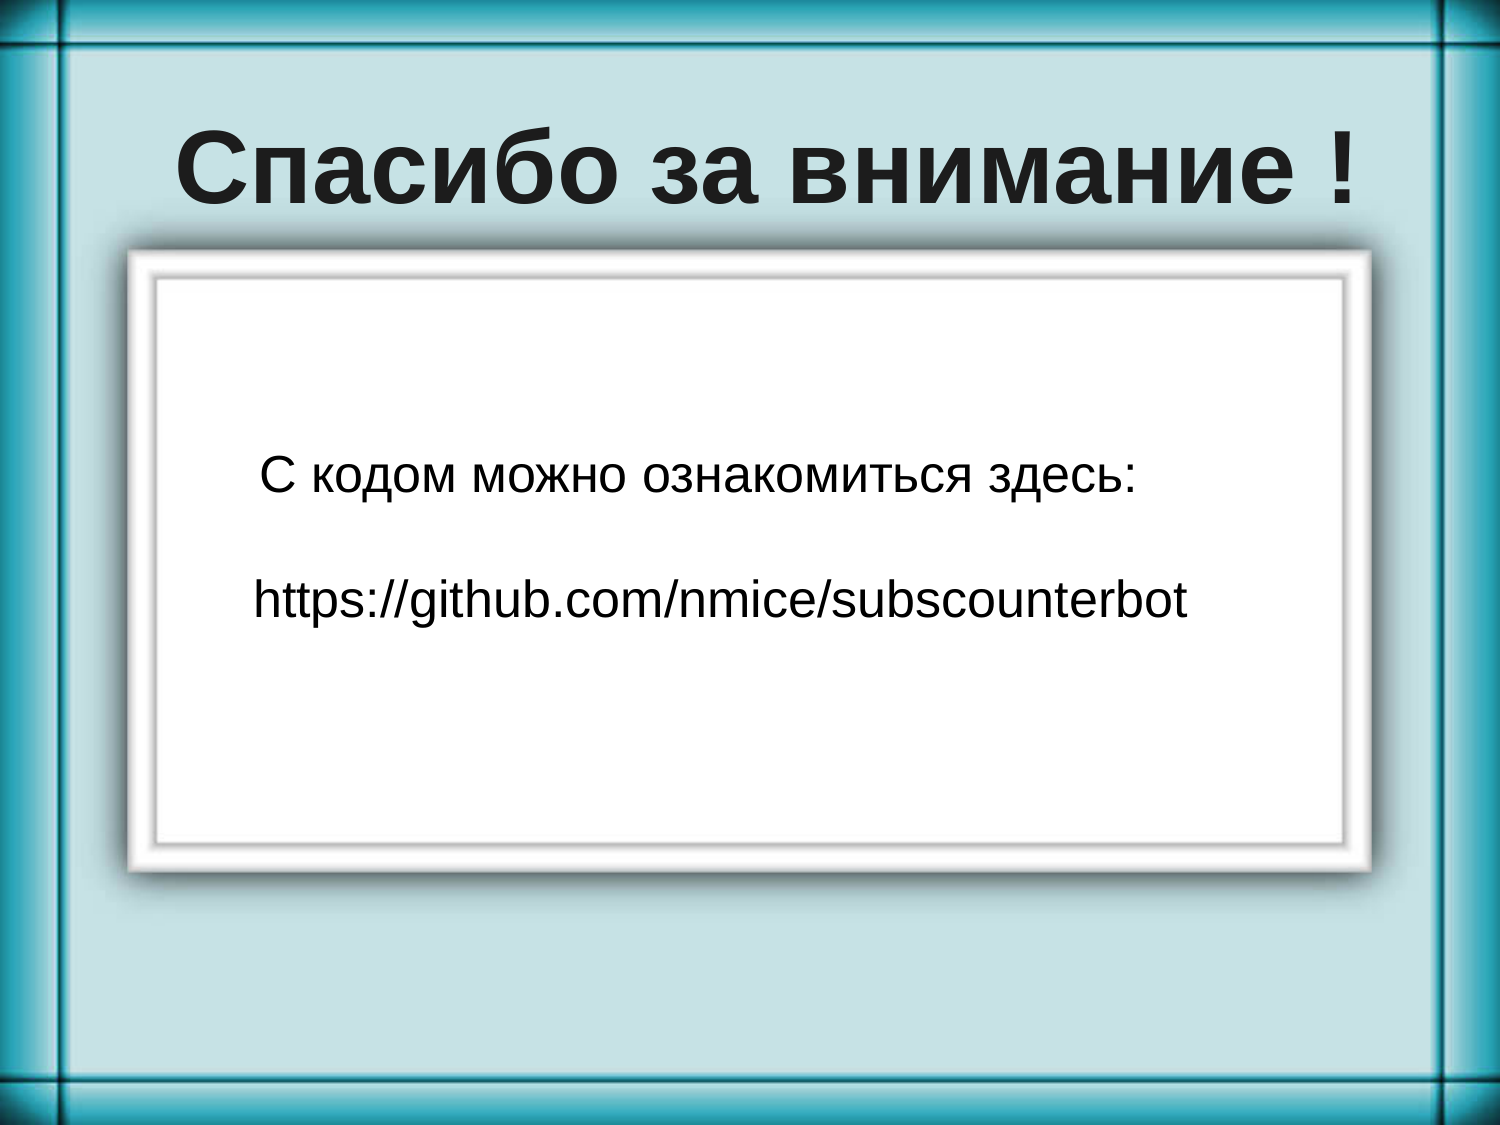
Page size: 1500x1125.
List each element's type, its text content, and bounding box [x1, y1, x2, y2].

title Спасибо за внимание ! [64, 54, 1471, 232]
subtitle [187, 635, 1313, 863]
text_box С кодом можно ознакомиться здесь: https://github.com/nmice/subscounterbot [124, 433, 1329, 635]
